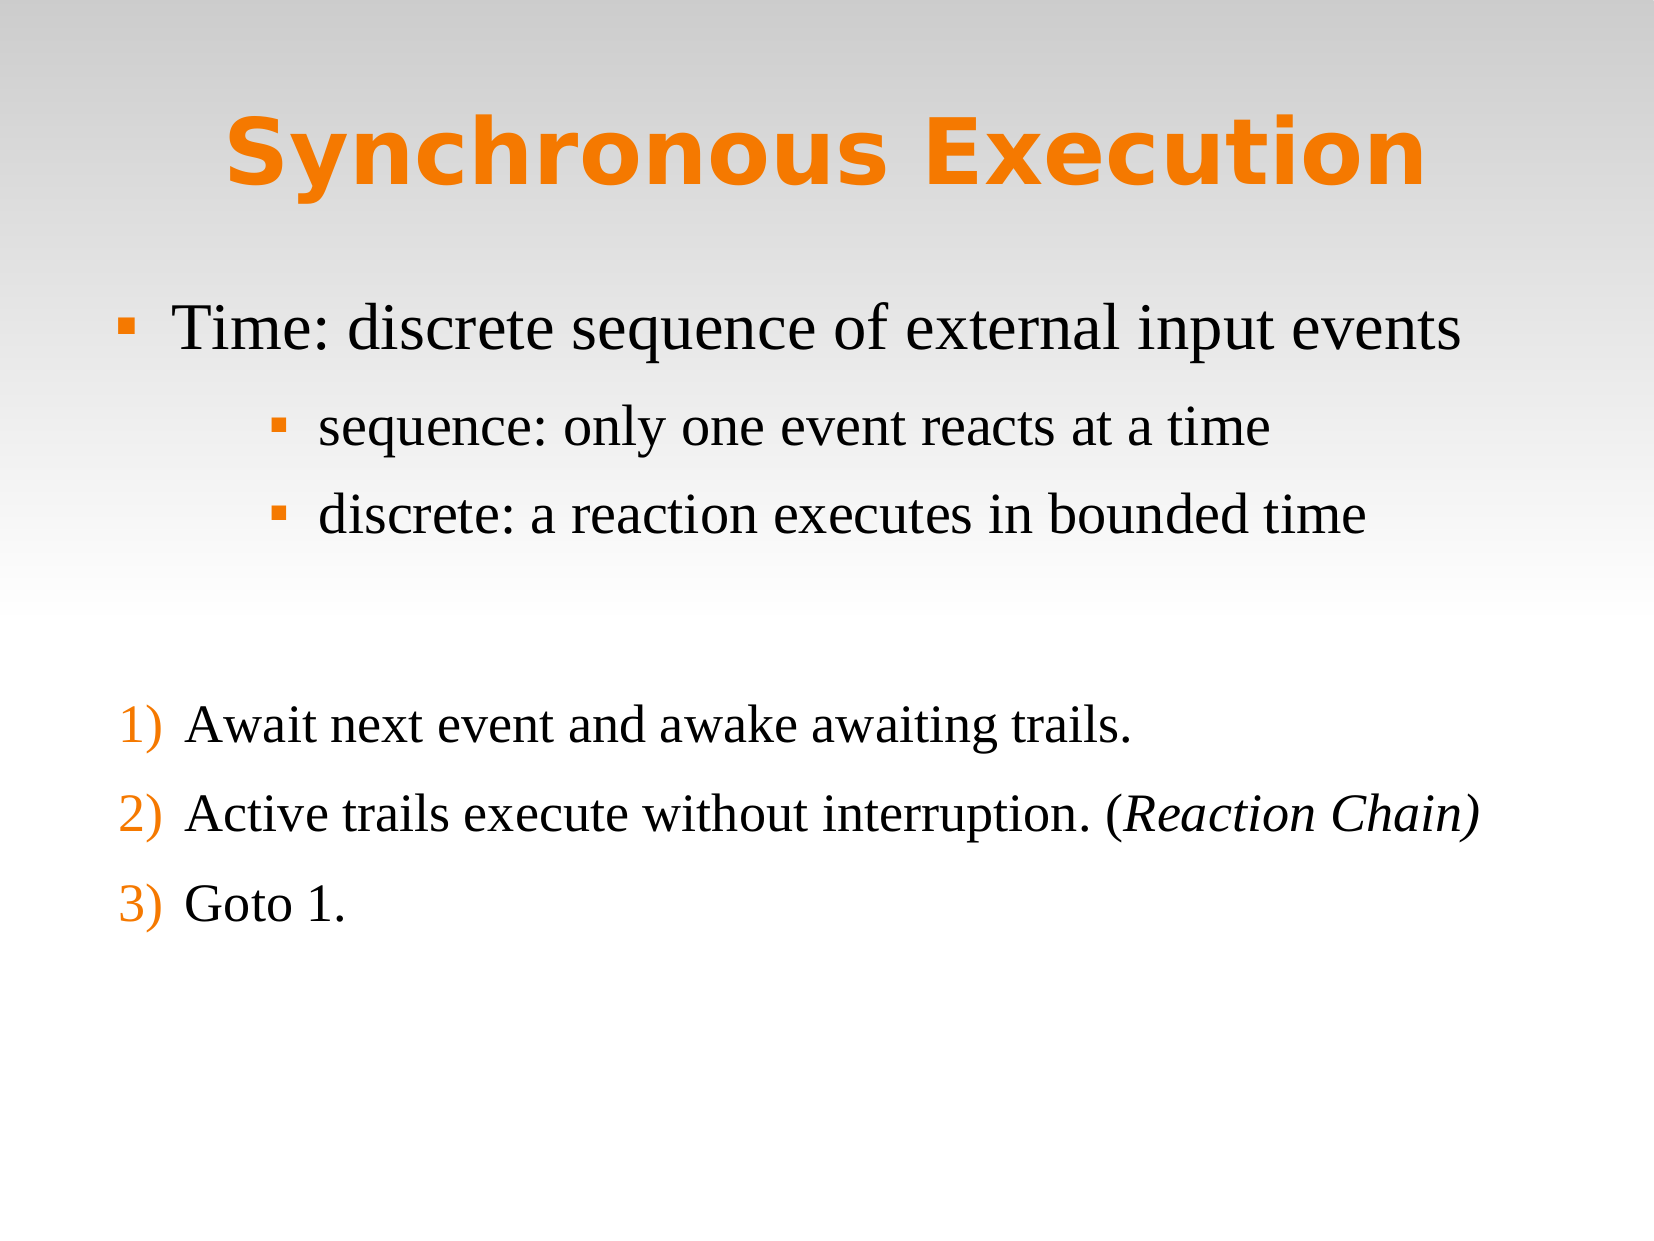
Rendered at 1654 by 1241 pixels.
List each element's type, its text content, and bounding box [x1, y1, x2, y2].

title Synchronous Execution [82, 49, 1571, 257]
list Time: discrete sequence of external input events sequence: only one event reacts at a time discrete: a reaction executes in bounded time Await next event and awake awaiting trails. Active trails execute without interruption. (Reaction Chain) Goto 1. [82, 290, 1571, 1109]
